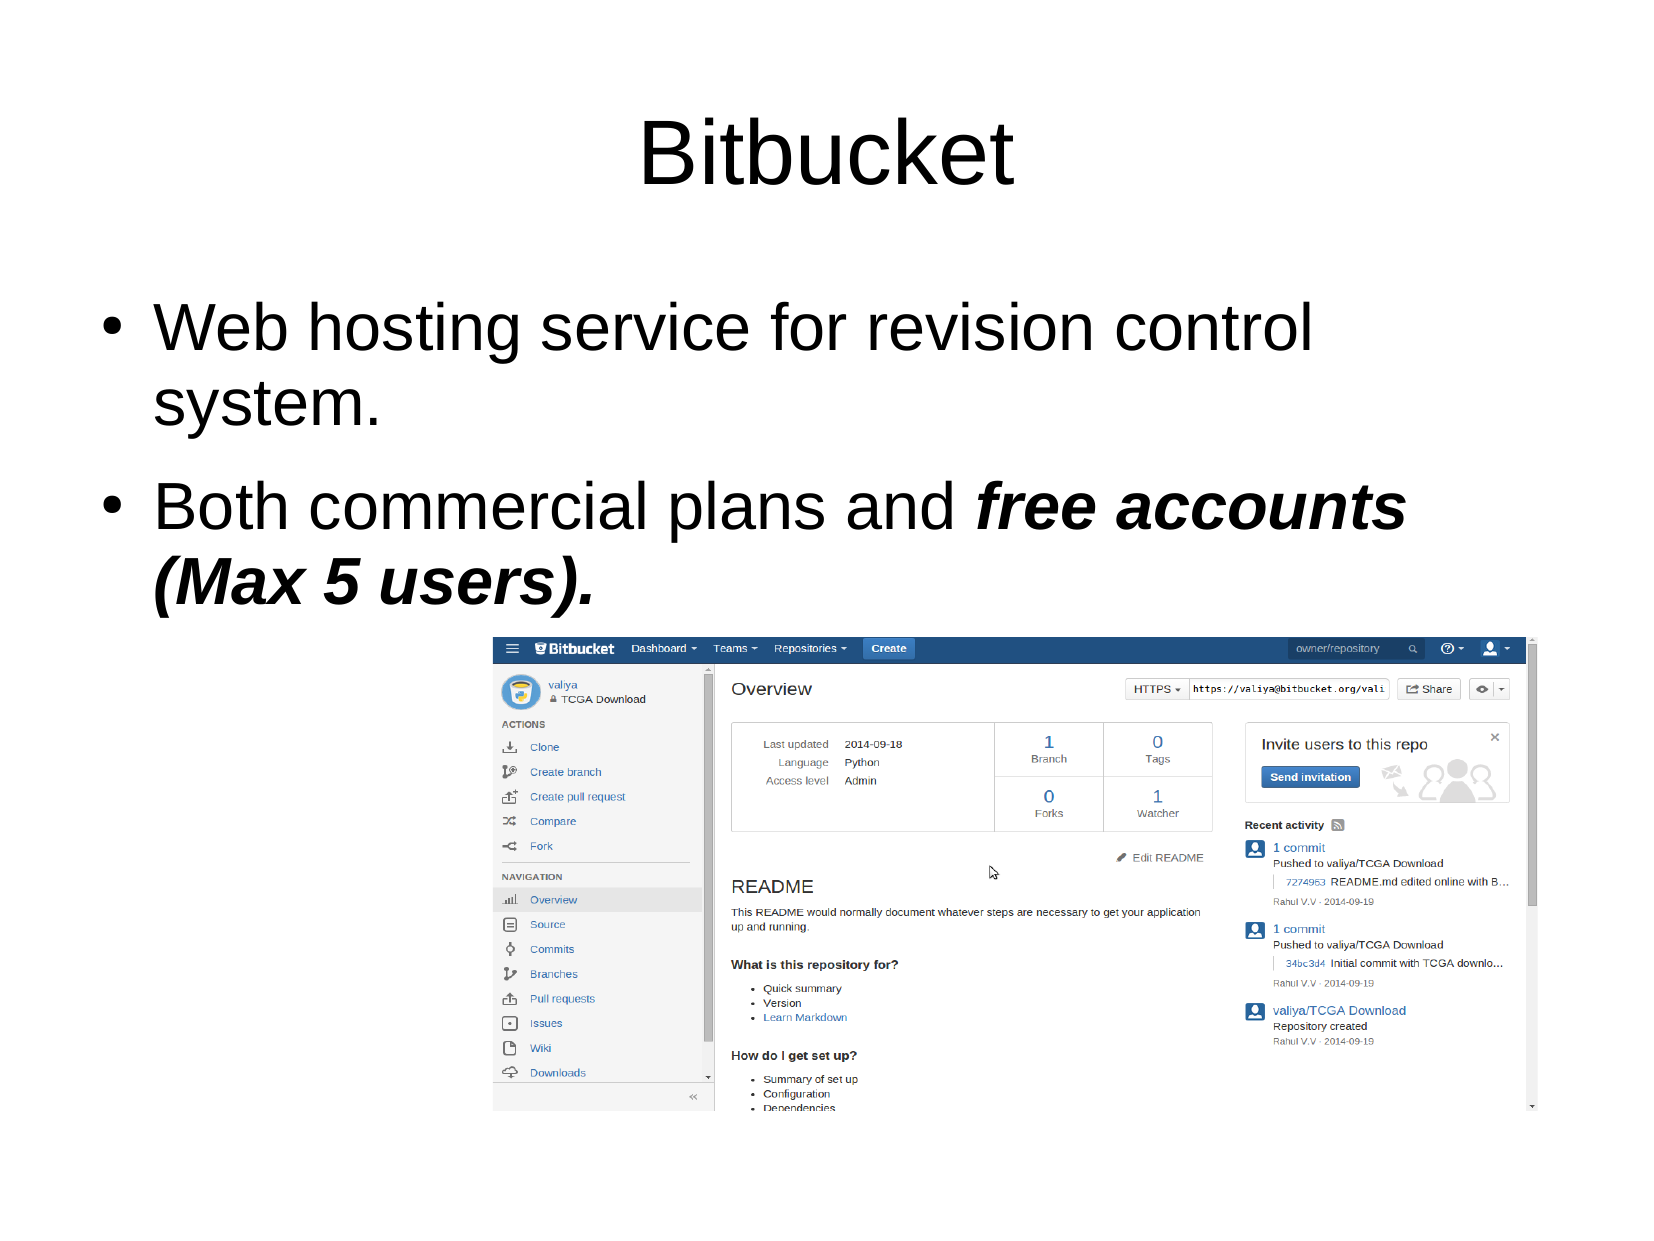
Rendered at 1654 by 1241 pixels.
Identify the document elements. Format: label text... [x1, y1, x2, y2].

title Bitbucket [82, 49, 1571, 257]
picture [492, 637, 1538, 1111]
list Web hosting service for revision control system. Both commercial plans and free accounts (Max 5 users). [82, 290, 1538, 1010]
